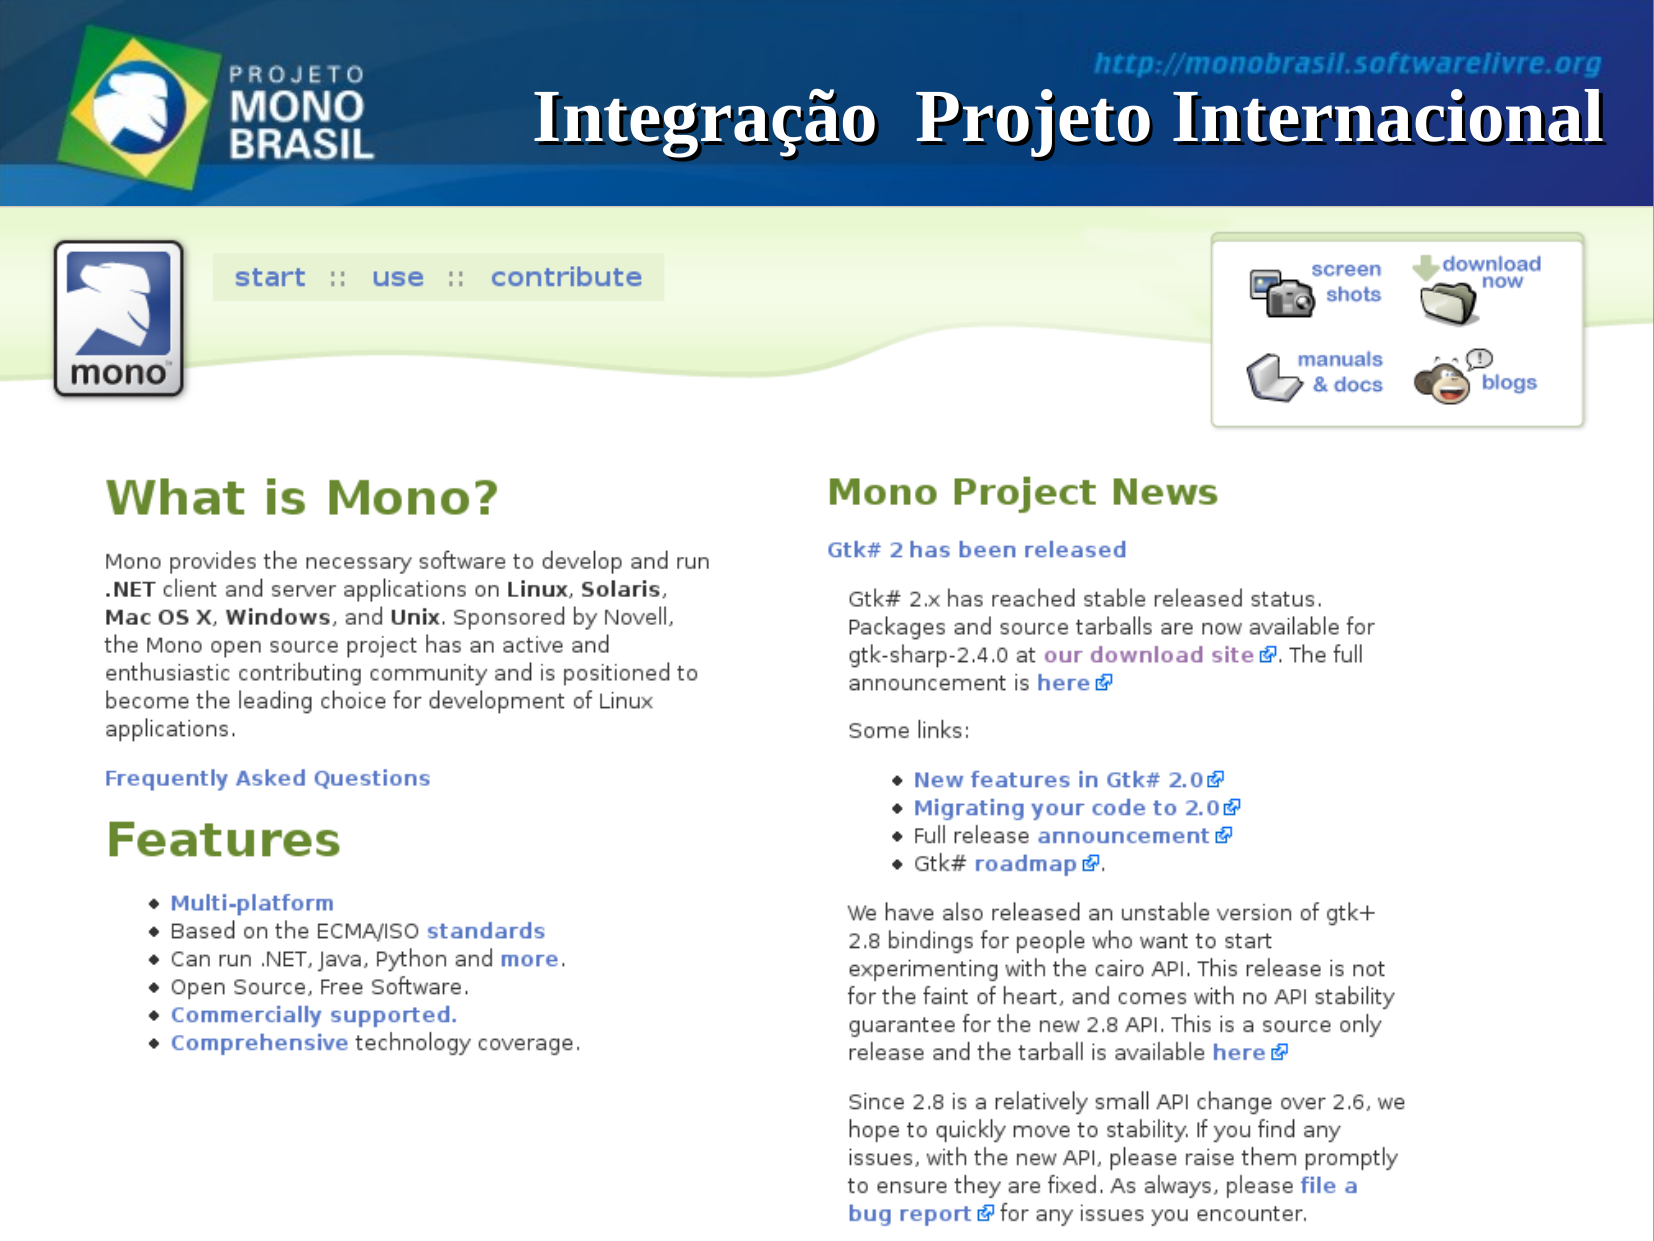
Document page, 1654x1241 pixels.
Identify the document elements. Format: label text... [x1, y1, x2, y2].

picture [0, 0, 1654, 1241]
title Integração Projeto Internacional [222, 43, 1606, 191]
